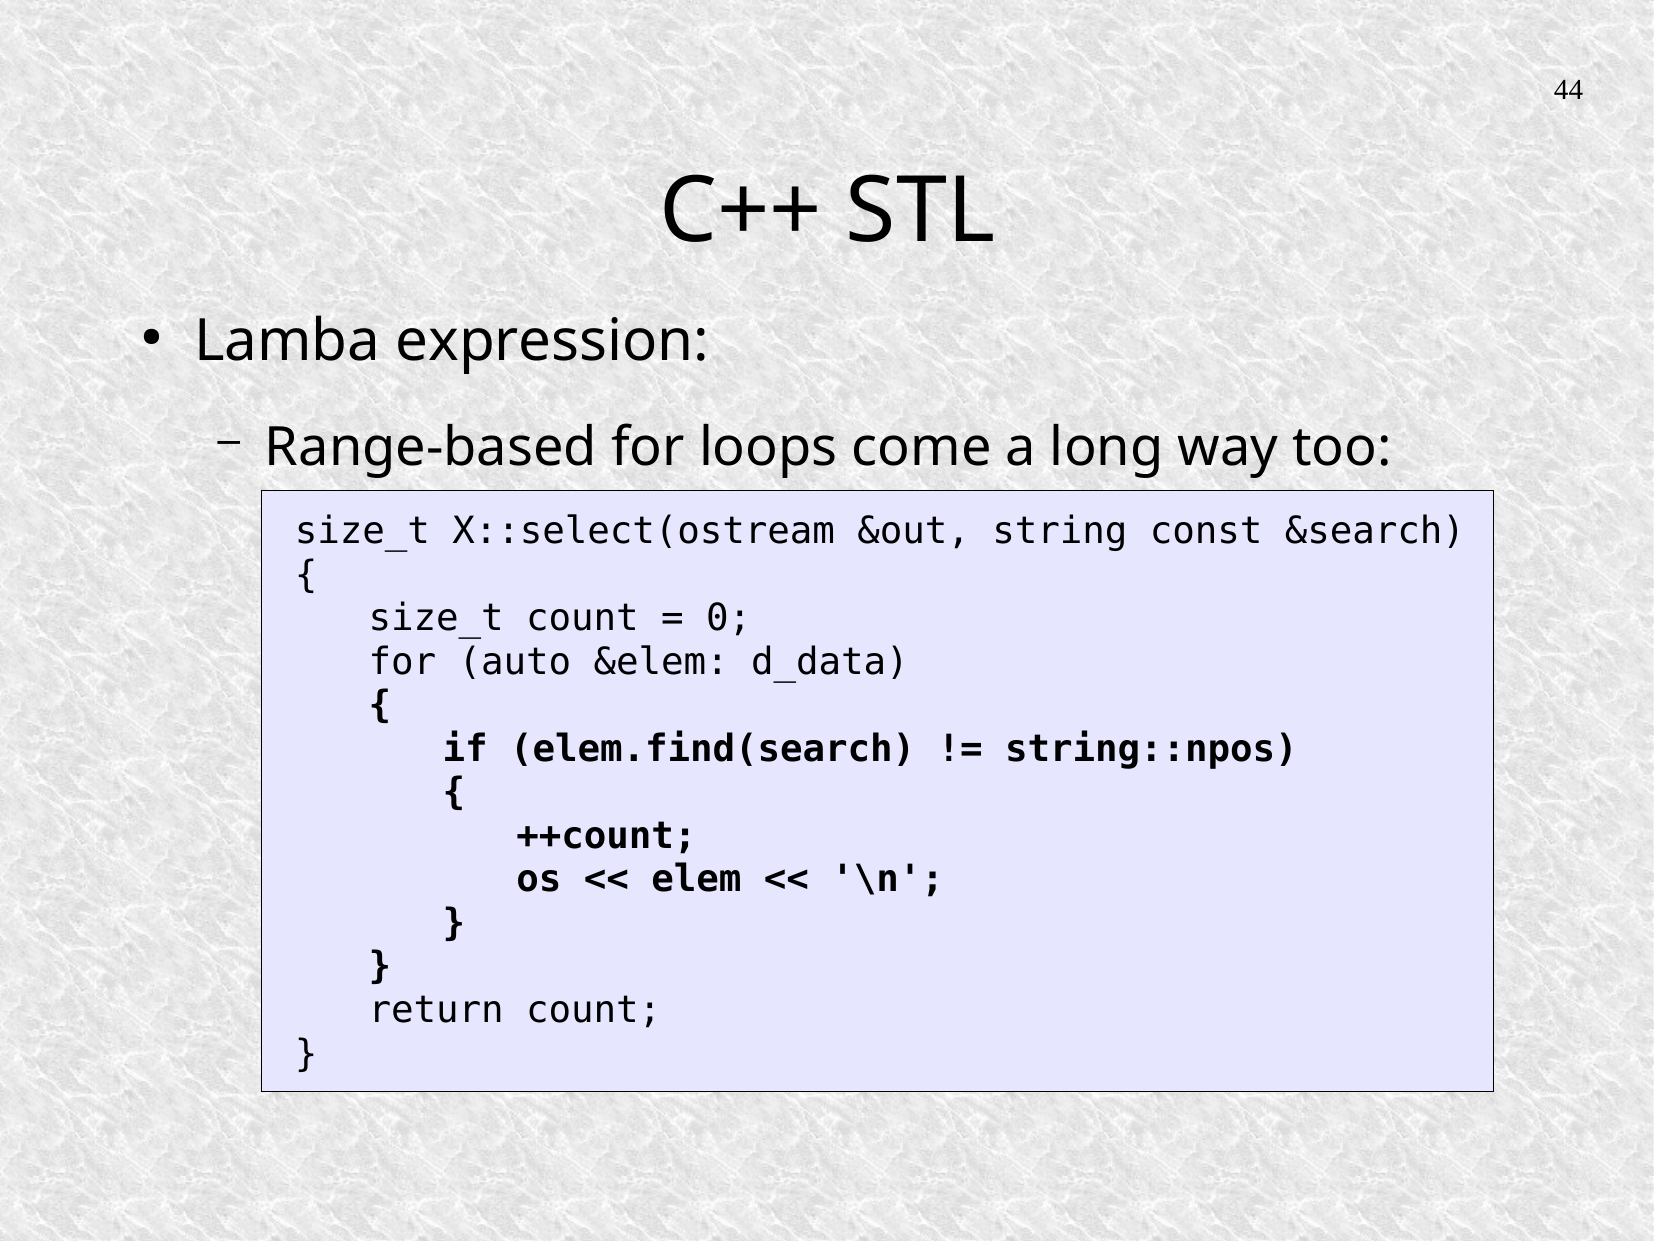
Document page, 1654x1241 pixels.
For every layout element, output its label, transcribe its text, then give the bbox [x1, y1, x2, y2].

text_box size_t X::select(ostream &out, string const &search) { size_t count = 0; for (auto &elem: d_data) { if (elem.find(search) != string::npos) { ++count; os << elem << '\n'; } } return count; } [294, 509, 1465, 1137]
list Lamba expression: Range-based for loops come a long way too: [123, 298, 1536, 1080]
picture [0, 0, 1654, 1241]
text_box [1465, 1080, 1494, 1092]
text_box [261, 1080, 294, 1092]
title C++ STL [121, 102, 1534, 311]
